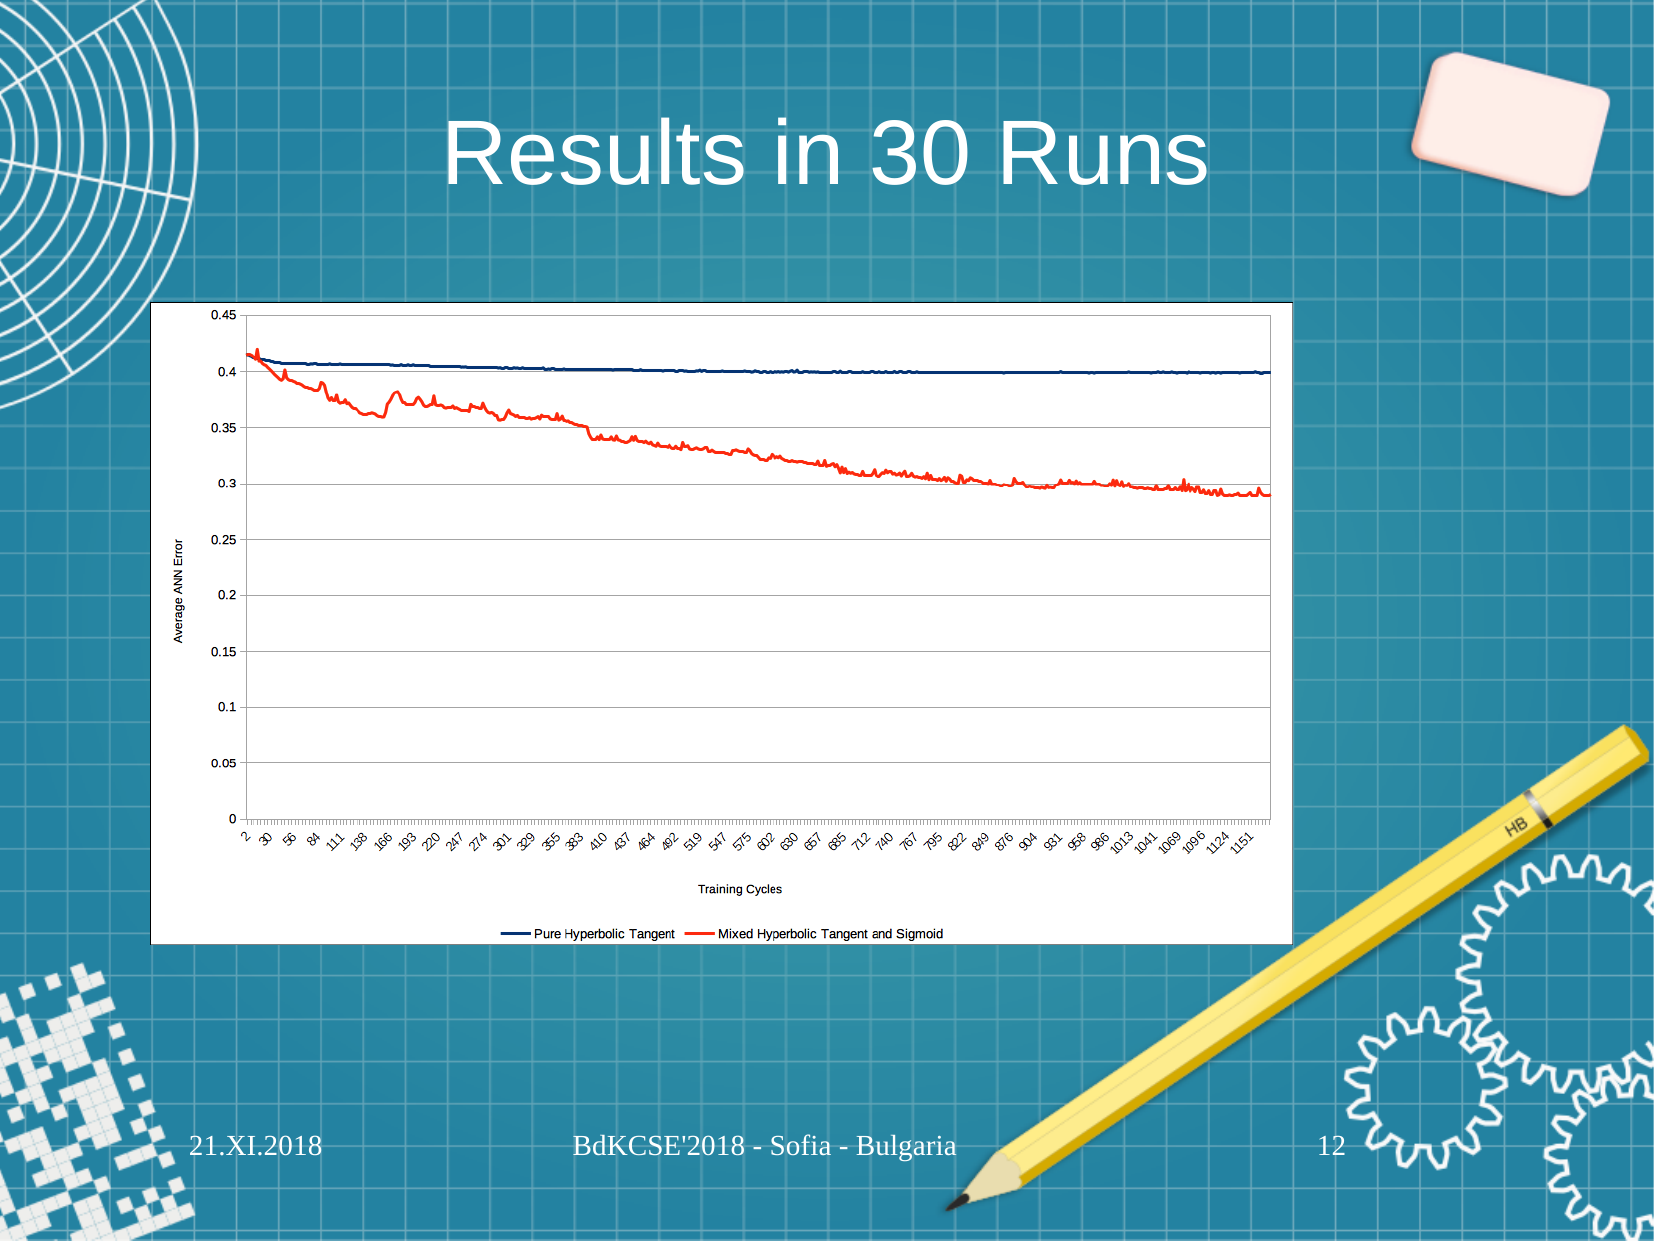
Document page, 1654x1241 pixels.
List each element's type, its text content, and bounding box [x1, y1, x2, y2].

title Results in 30 Runs [82, 49, 1571, 257]
picture [0, 0, 1654, 1241]
